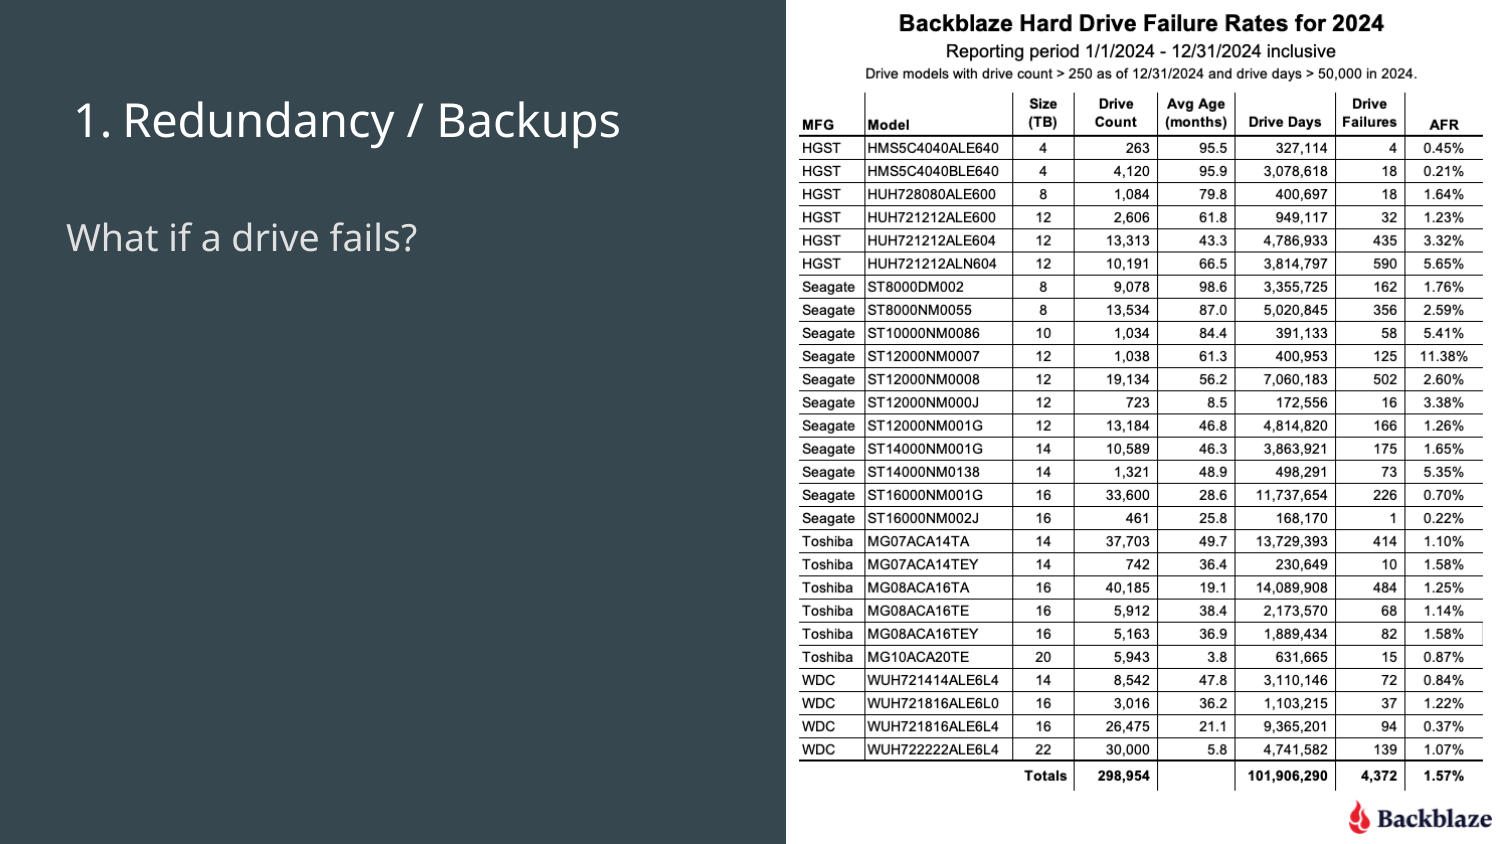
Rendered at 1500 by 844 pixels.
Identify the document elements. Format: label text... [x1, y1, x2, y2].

title Redundancy / Backups [51, 72, 786, 167]
list What if a drive fails? [51, 189, 750, 750]
picture [786, 0, 1500, 844]
